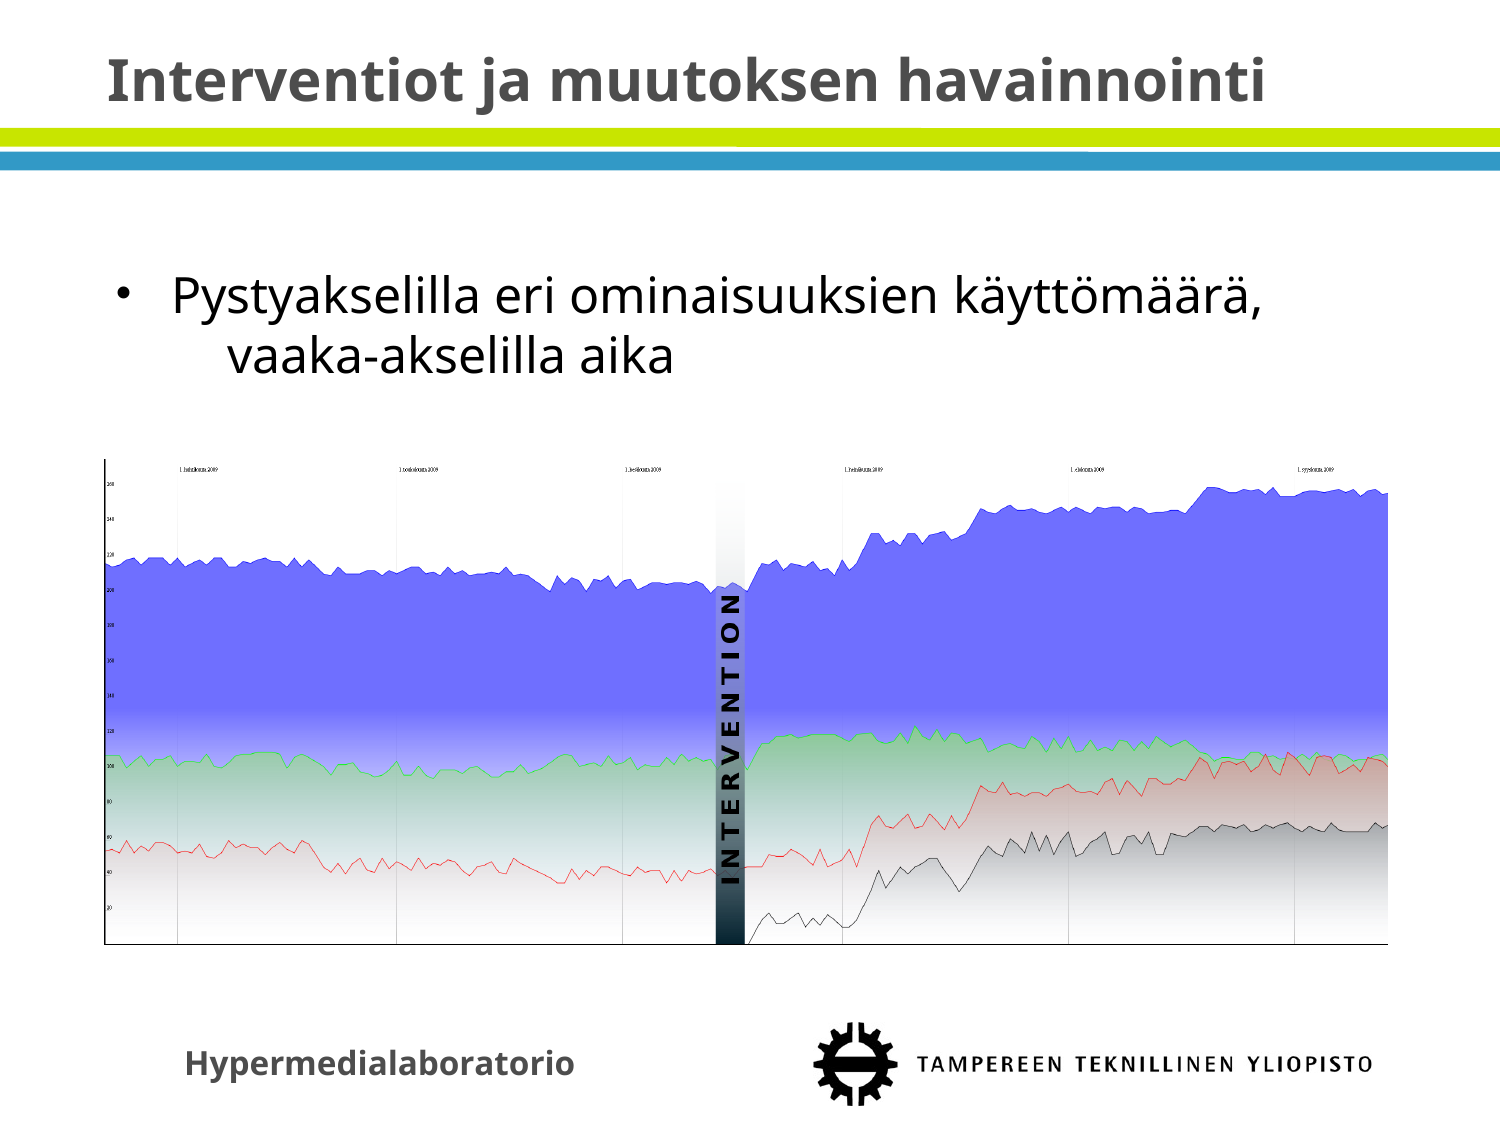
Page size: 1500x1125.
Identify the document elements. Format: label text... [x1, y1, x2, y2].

title Interventiot ja muutoksen havainnointi [92, 0, 1300, 156]
picture [104, 459, 1388, 945]
list Pystyakselilla eri ominaisuuksien käyttömäärä, vaaka-akselilla aika [100, 255, 1400, 1012]
picture [813, 1022, 1377, 1106]
